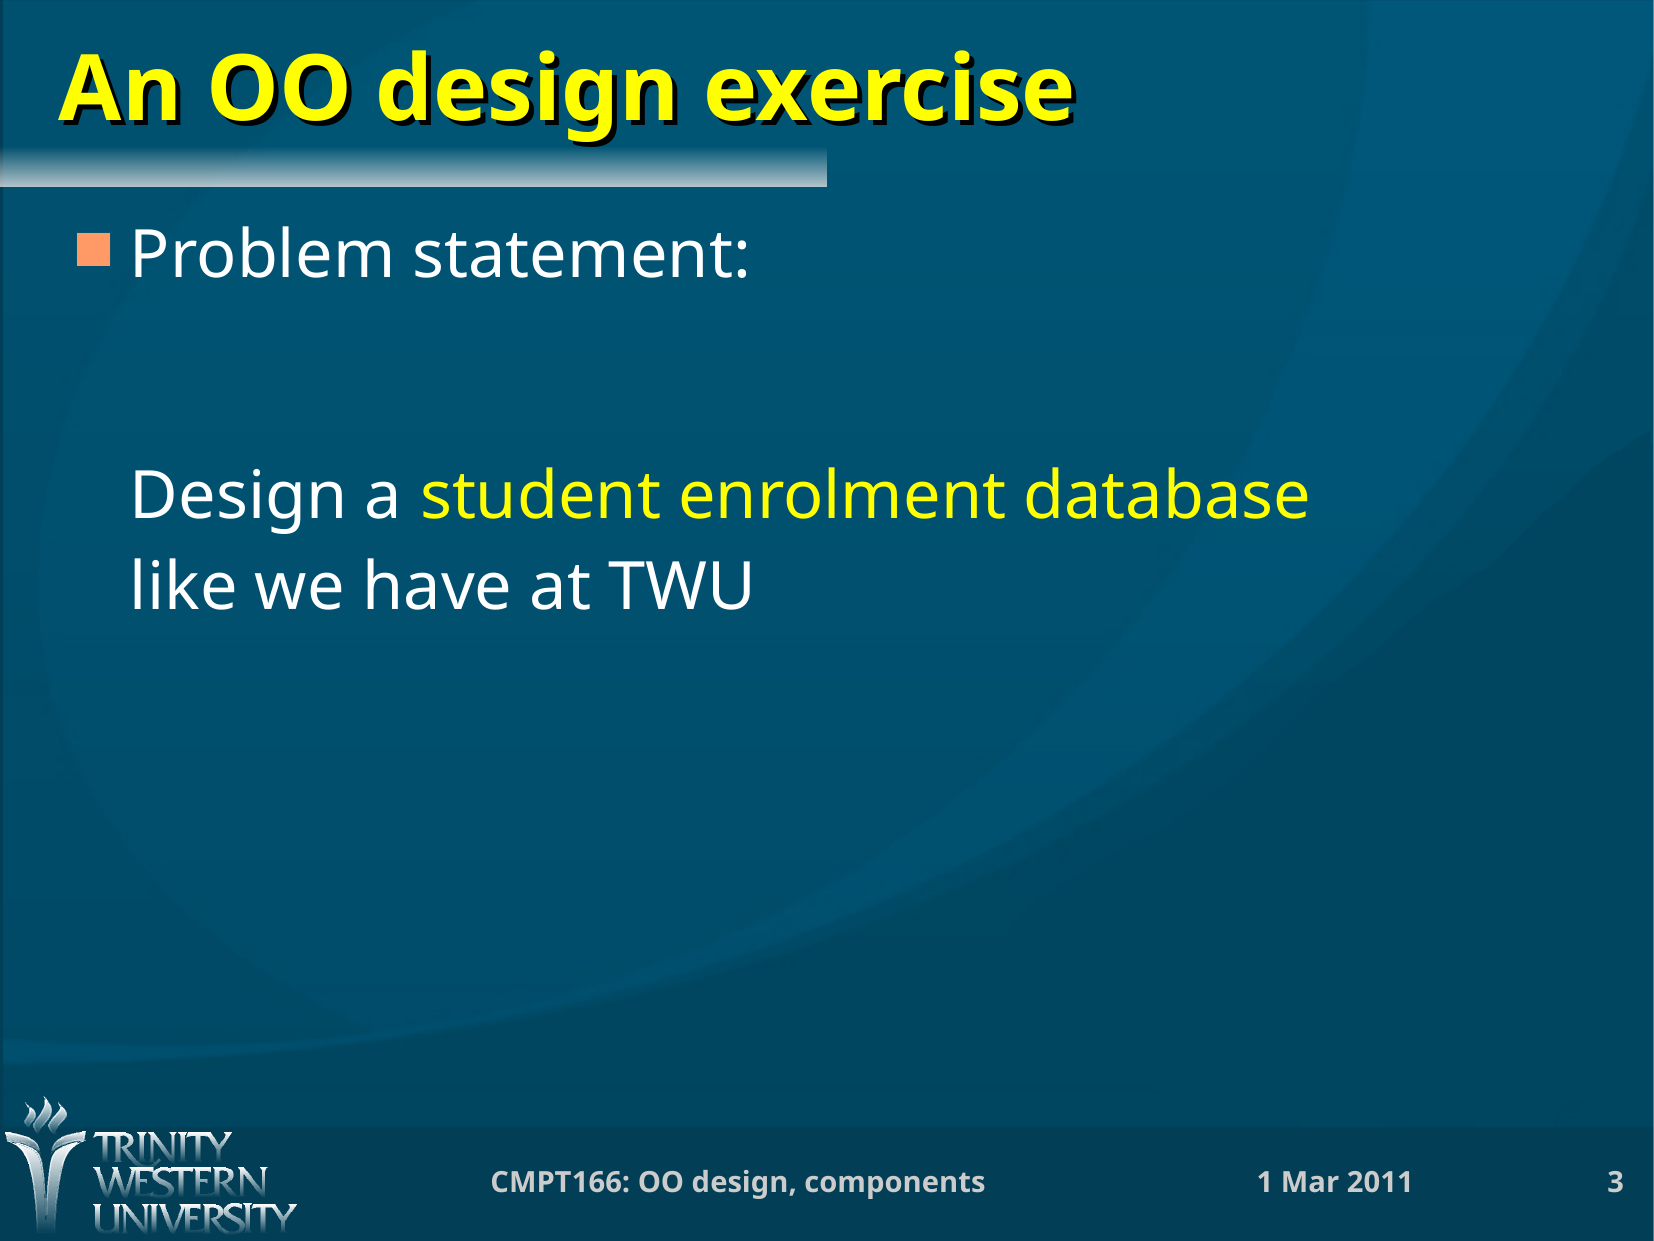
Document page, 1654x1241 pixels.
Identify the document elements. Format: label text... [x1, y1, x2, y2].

picture [38, 1227, 54, 1232]
title An OO design exercise [59, 19, 1595, 148]
list Problem statement: Design a student enrolment database like we have at TWU [59, 206, 1625, 1026]
list Name: … Description: … Interface to (component): ... Interface to (component): ... [0, 154, 827, 158]
